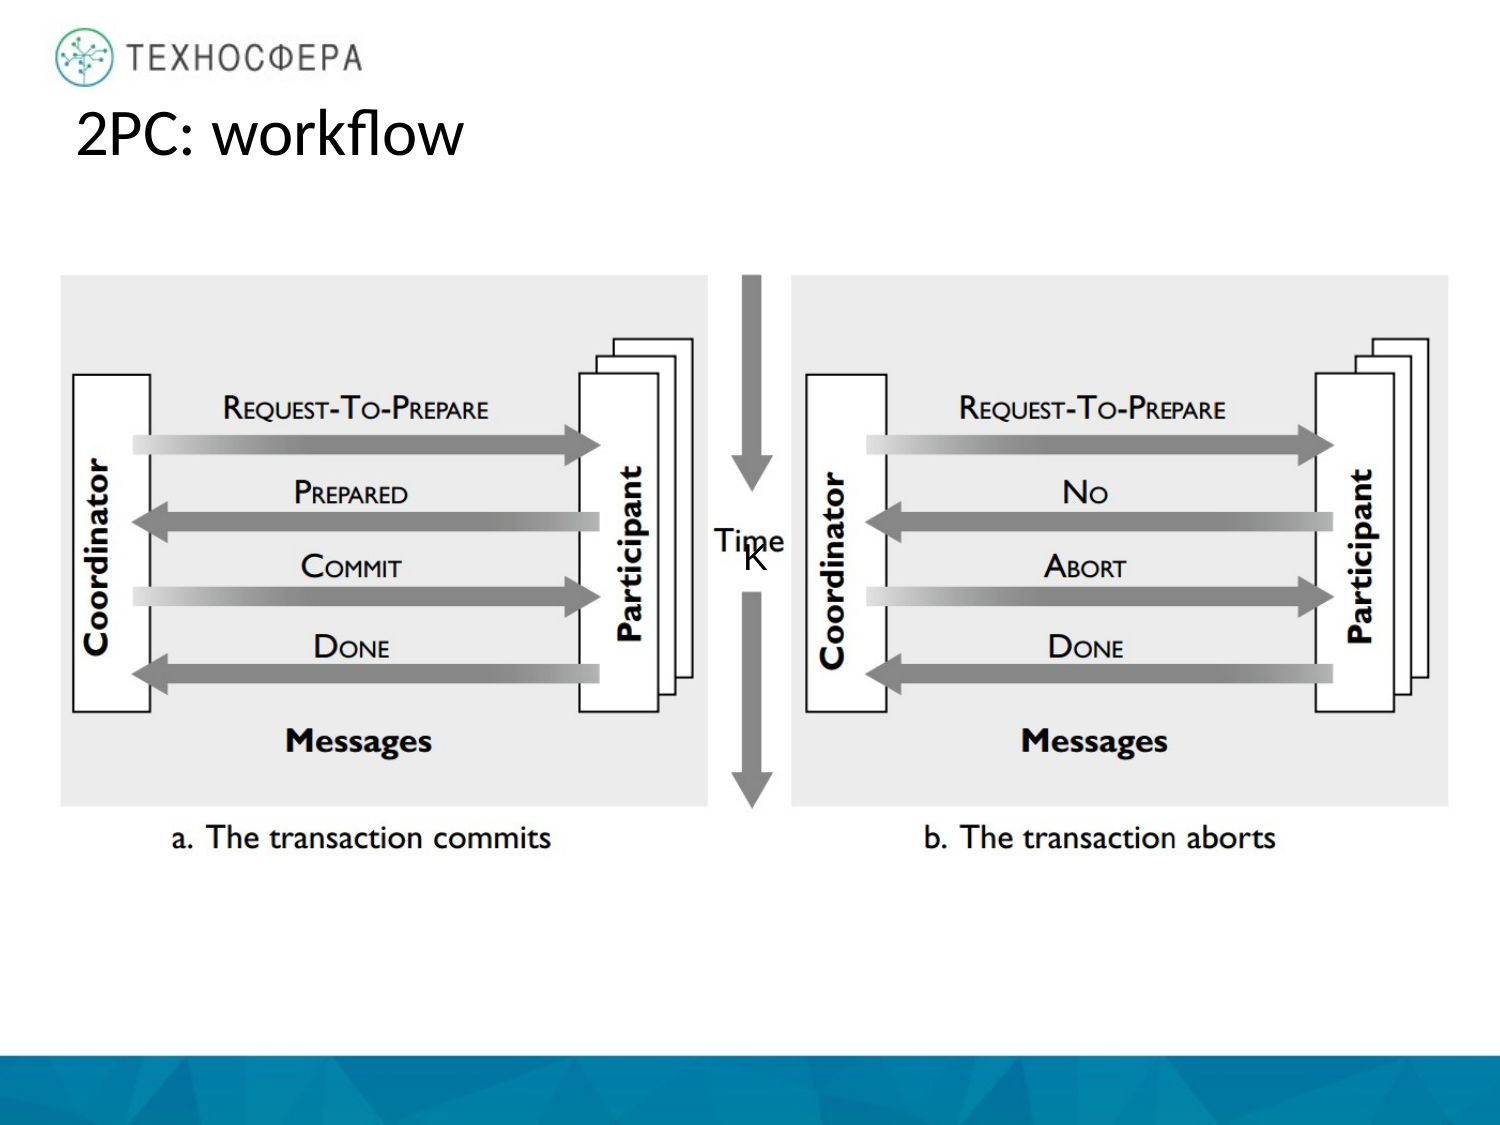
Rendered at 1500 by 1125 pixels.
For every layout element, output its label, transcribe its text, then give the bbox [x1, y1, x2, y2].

picture [0, 0, 1500, 1057]
title 2PC: workflow [75, 45, 1425, 233]
